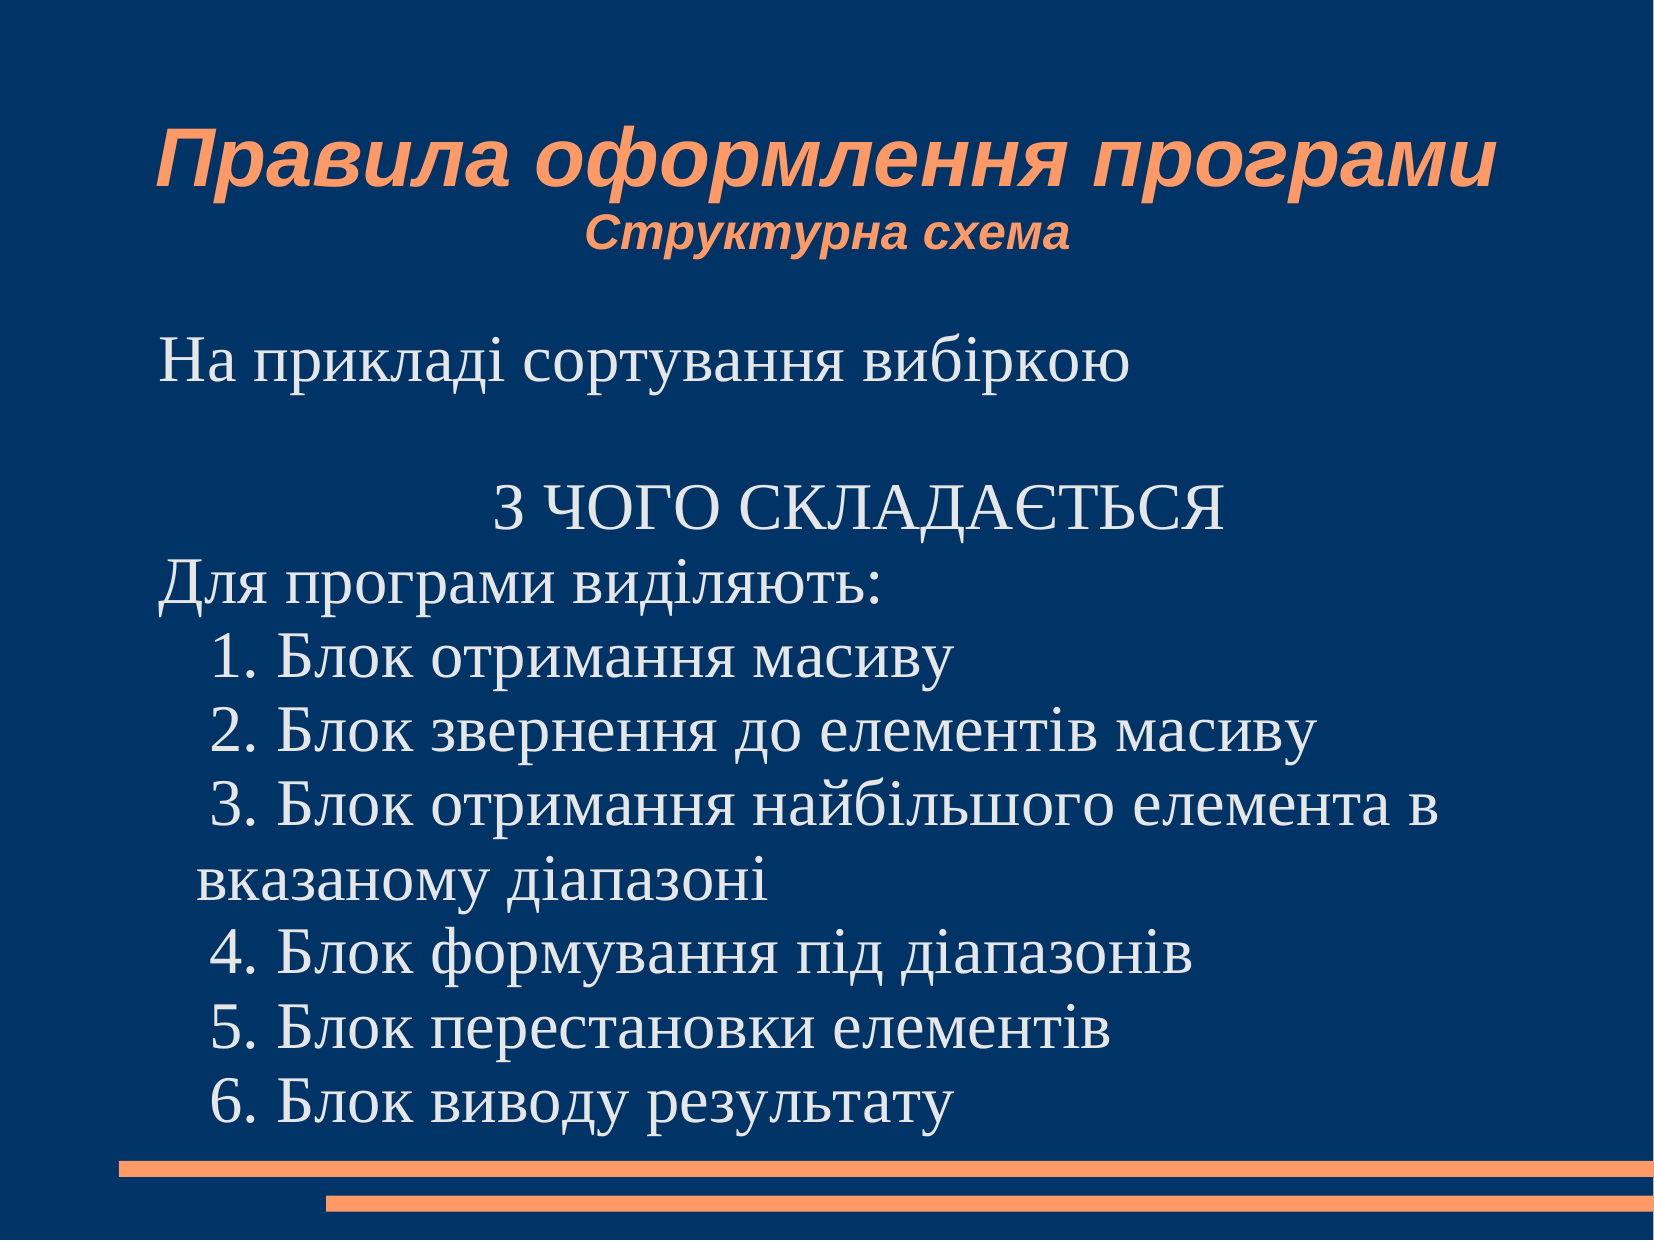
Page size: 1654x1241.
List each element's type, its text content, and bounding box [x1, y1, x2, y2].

title Правила оформлення програми Структурна схема [121, 46, 1534, 322]
list На прикладі сортування вибіркою З ЧОГО СКЛАДАЄТЬСЯ Для програми виділяють: 1. Блок отримання масиву 2. Блок звернення до елементів масиву 3. Блок отримання найбільшого елемента в вказаному діапазоні 4. Блок формування під діапазонів 5. Блок перестановки елементів 6. Блок виводу результату [121, 322, 1561, 1137]
